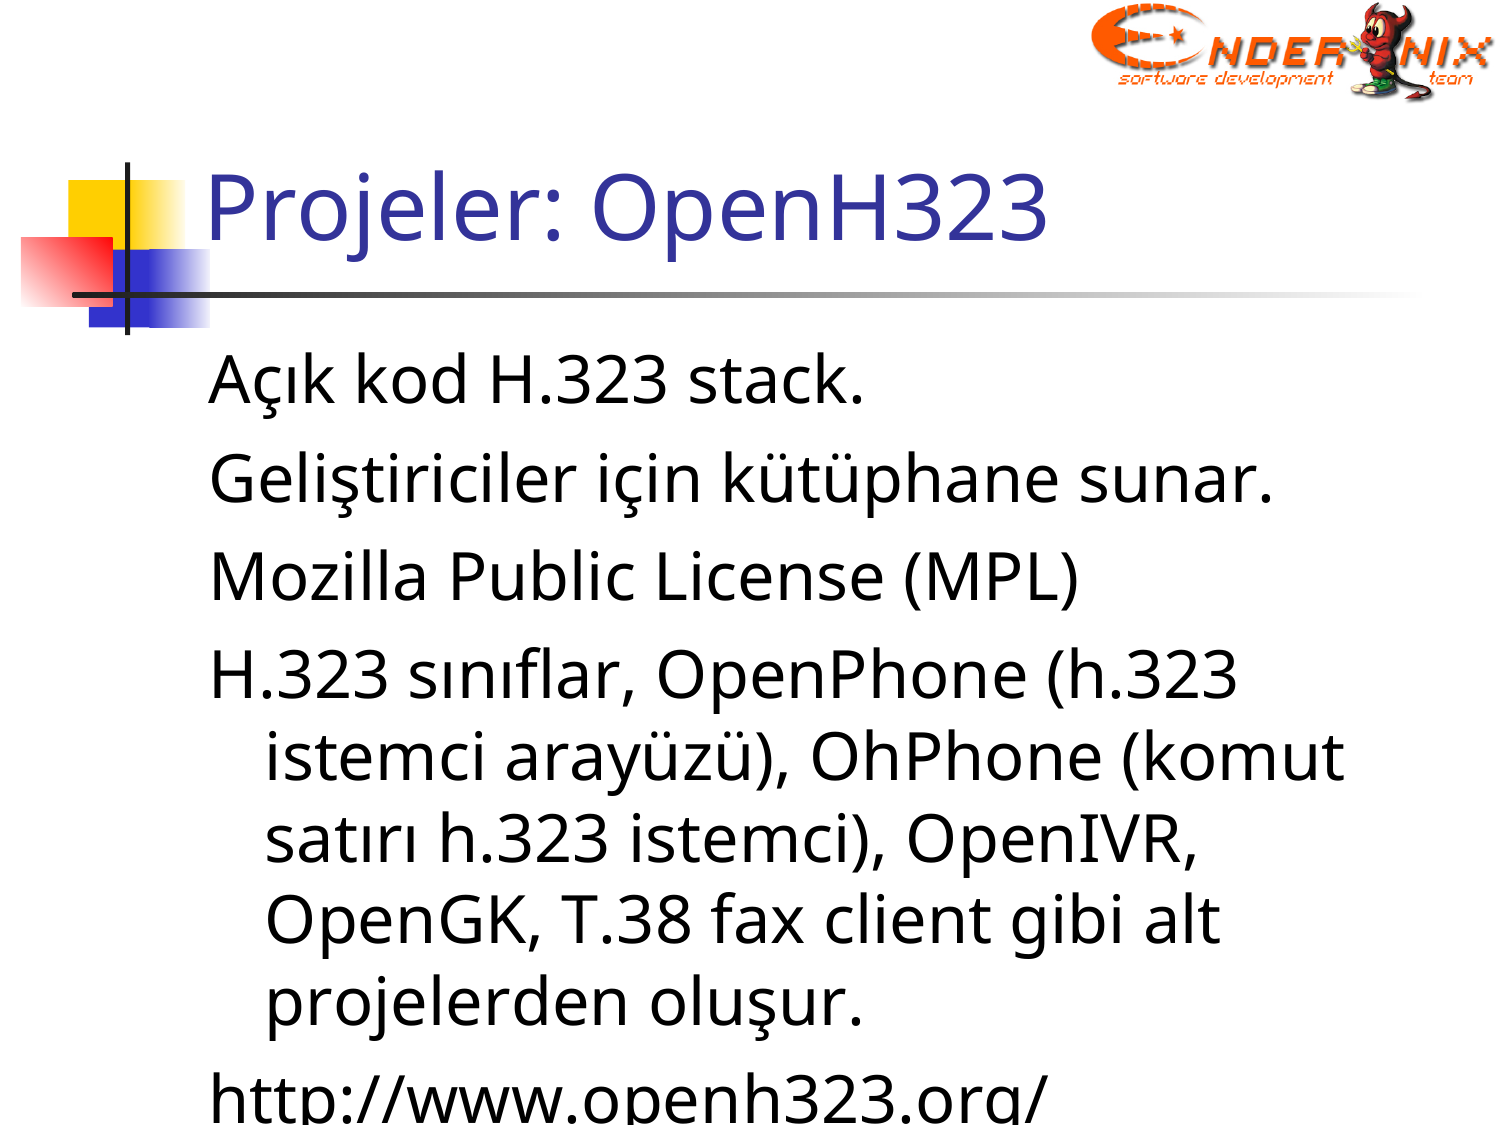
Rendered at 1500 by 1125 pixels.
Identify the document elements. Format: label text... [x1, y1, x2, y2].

list Açık kod H.323 stack. Geliştiriciler için kütüphane sunar. Mozilla Public License (MPL) H.323 sınıflar, OpenPhone (h.323 istemci arayüzü), OhPhone (komut satırı h.323 istemci), OpenIVR, OpenGK, T.38 fax client gibi alt projelerden oluşur. http://www.openh323.org/ [193, 331, 1469, 1007]
picture [1069, 0, 1500, 105]
title Projeler: OpenH323 [188, 35, 1468, 276]
